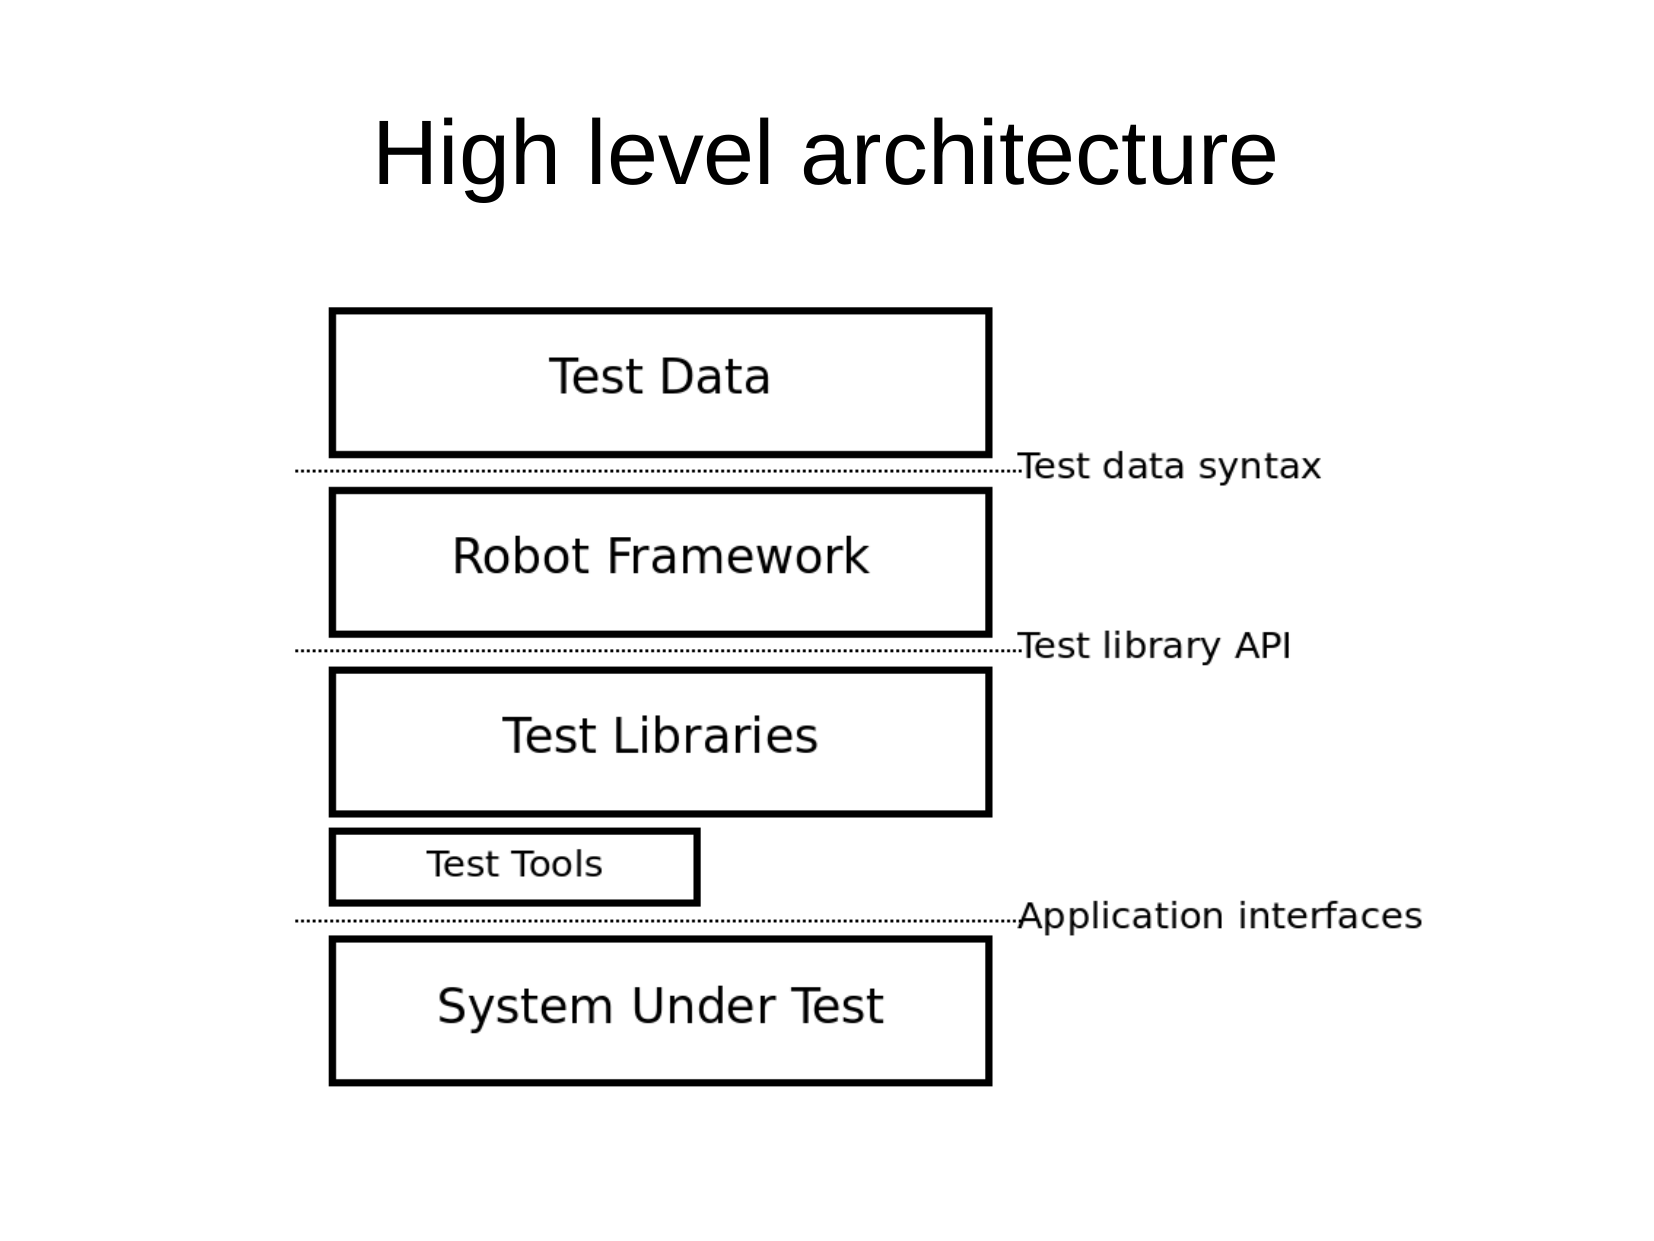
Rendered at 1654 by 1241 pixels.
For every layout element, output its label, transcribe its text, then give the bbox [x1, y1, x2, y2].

picture [294, 306, 1426, 1088]
title High level architecture [82, 49, 1571, 257]
